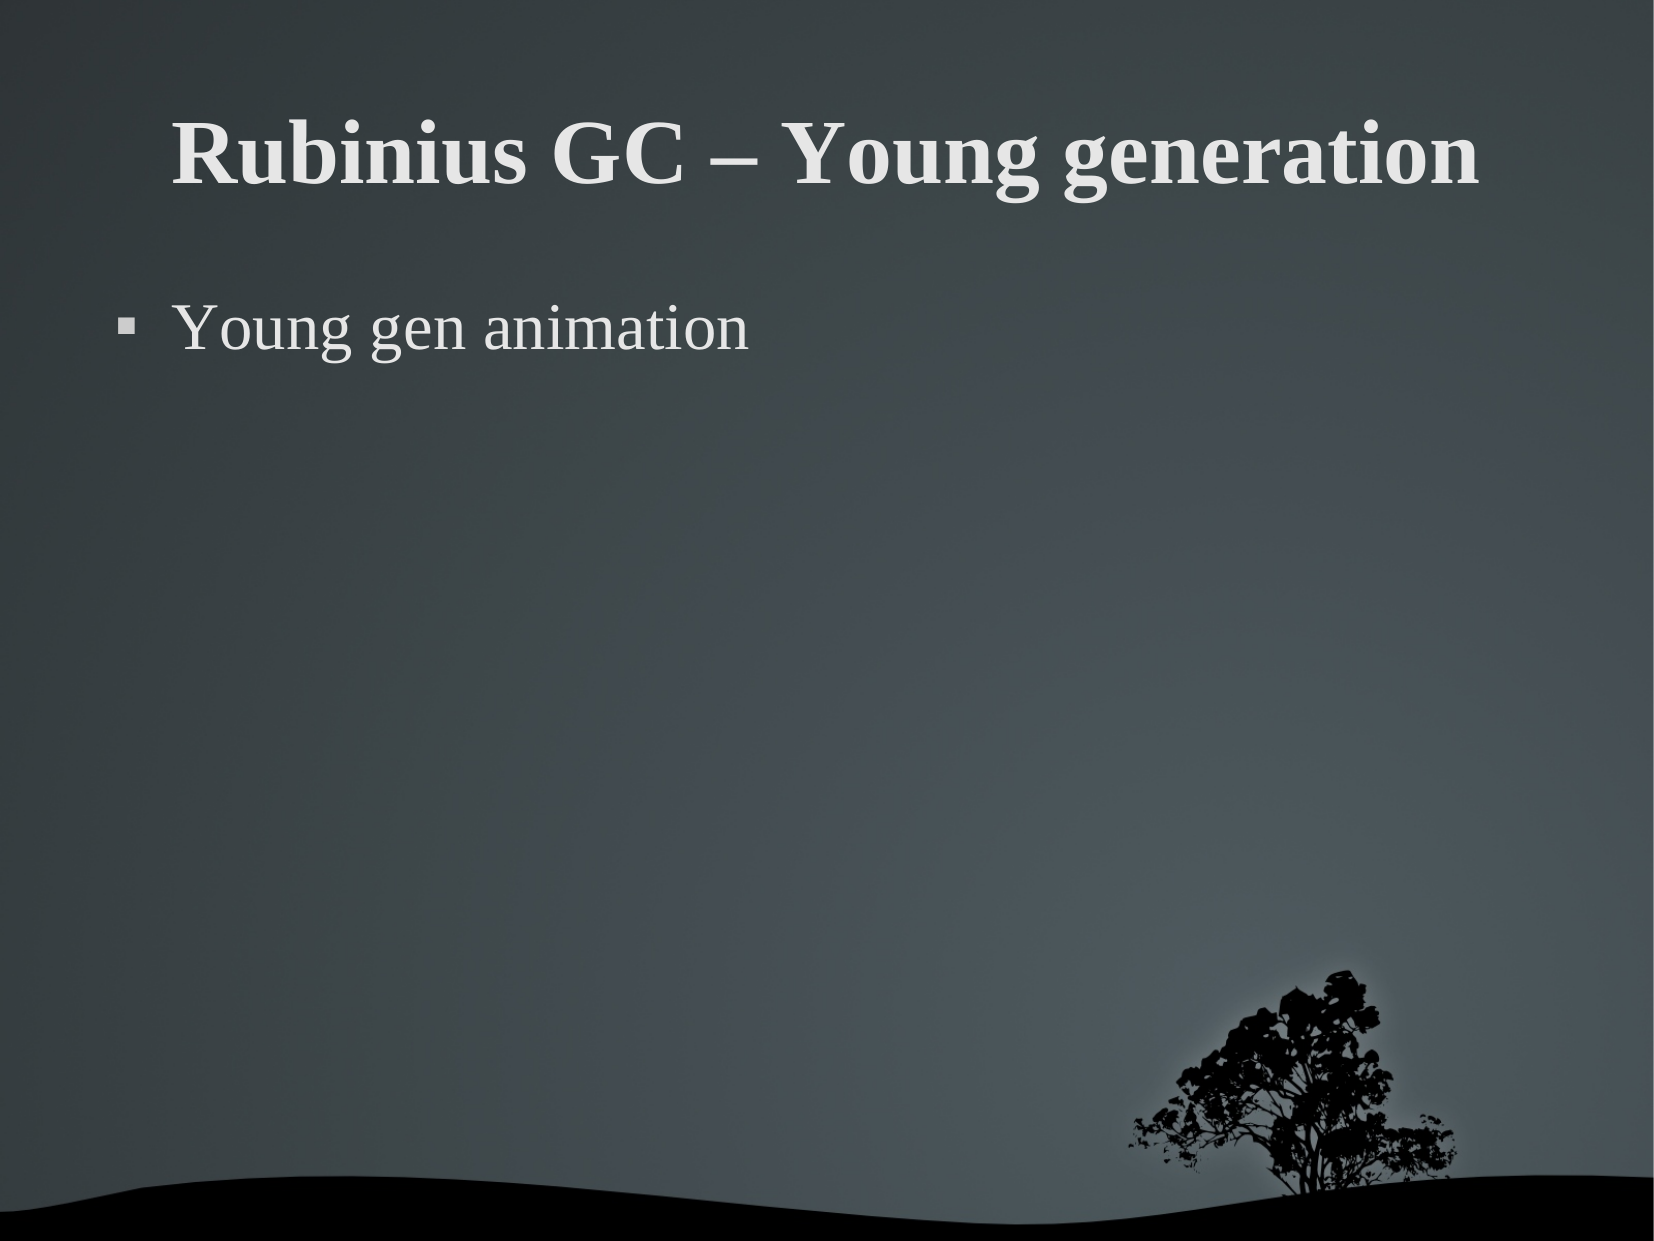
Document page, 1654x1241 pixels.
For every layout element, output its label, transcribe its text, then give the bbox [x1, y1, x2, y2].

picture [0, 0, 1654, 1241]
title Rubinius GC – Young generation [82, 56, 1571, 250]
list Young gen animation [82, 290, 1571, 1094]
